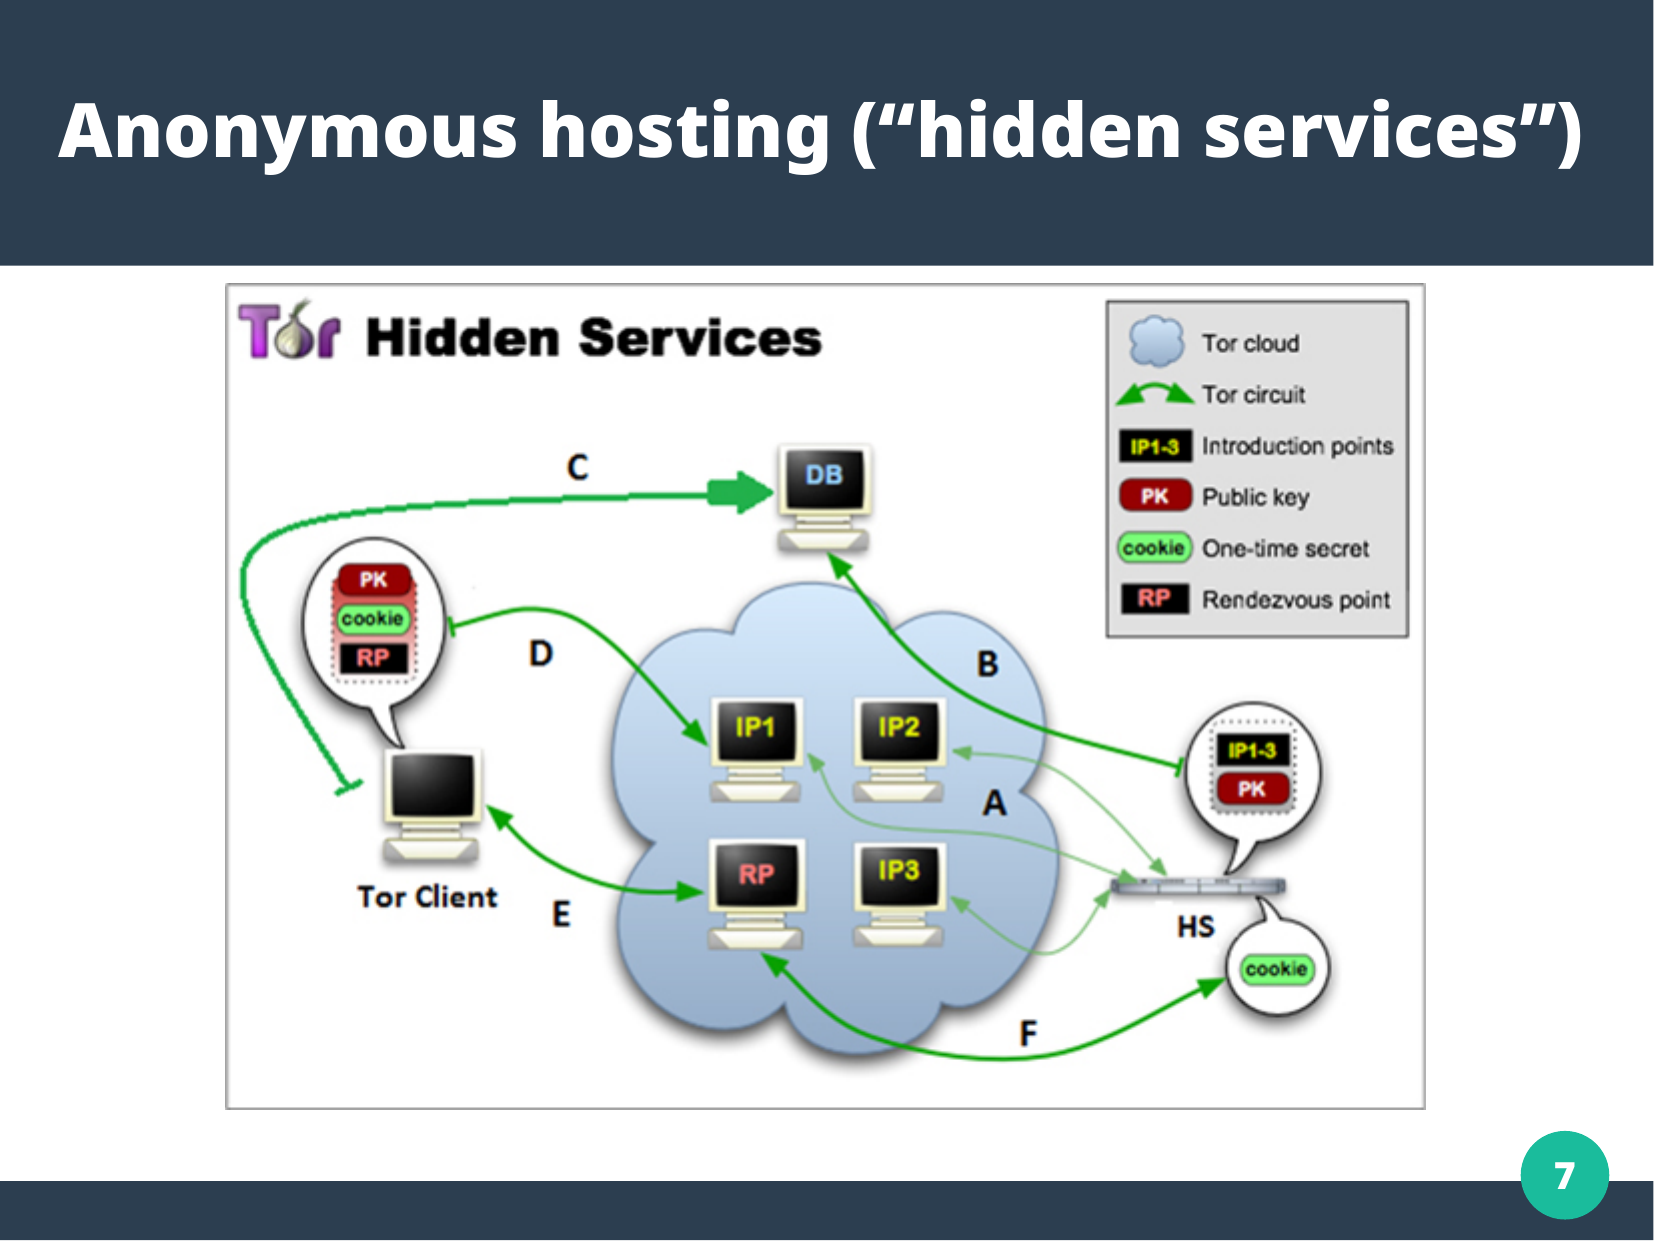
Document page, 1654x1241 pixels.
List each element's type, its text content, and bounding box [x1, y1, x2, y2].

title Anonymous hosting (“hidden services”) [59, 49, 1595, 207]
picture [225, 283, 1426, 1111]
